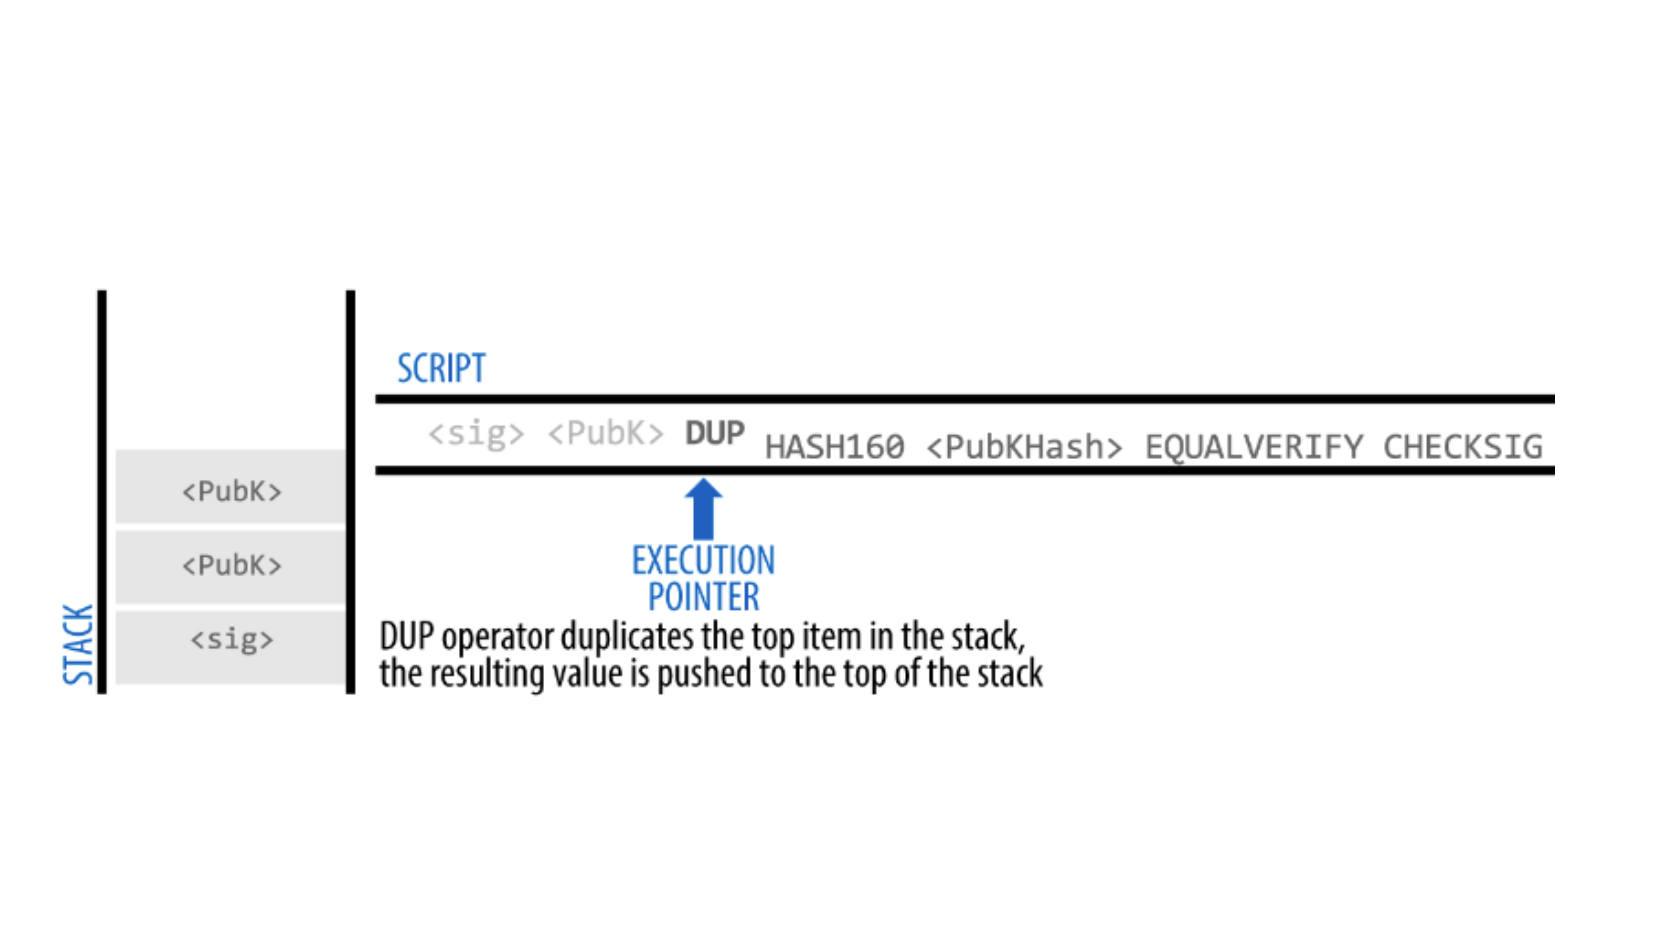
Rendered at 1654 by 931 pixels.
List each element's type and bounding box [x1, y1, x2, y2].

picture [54, 278, 1555, 702]
